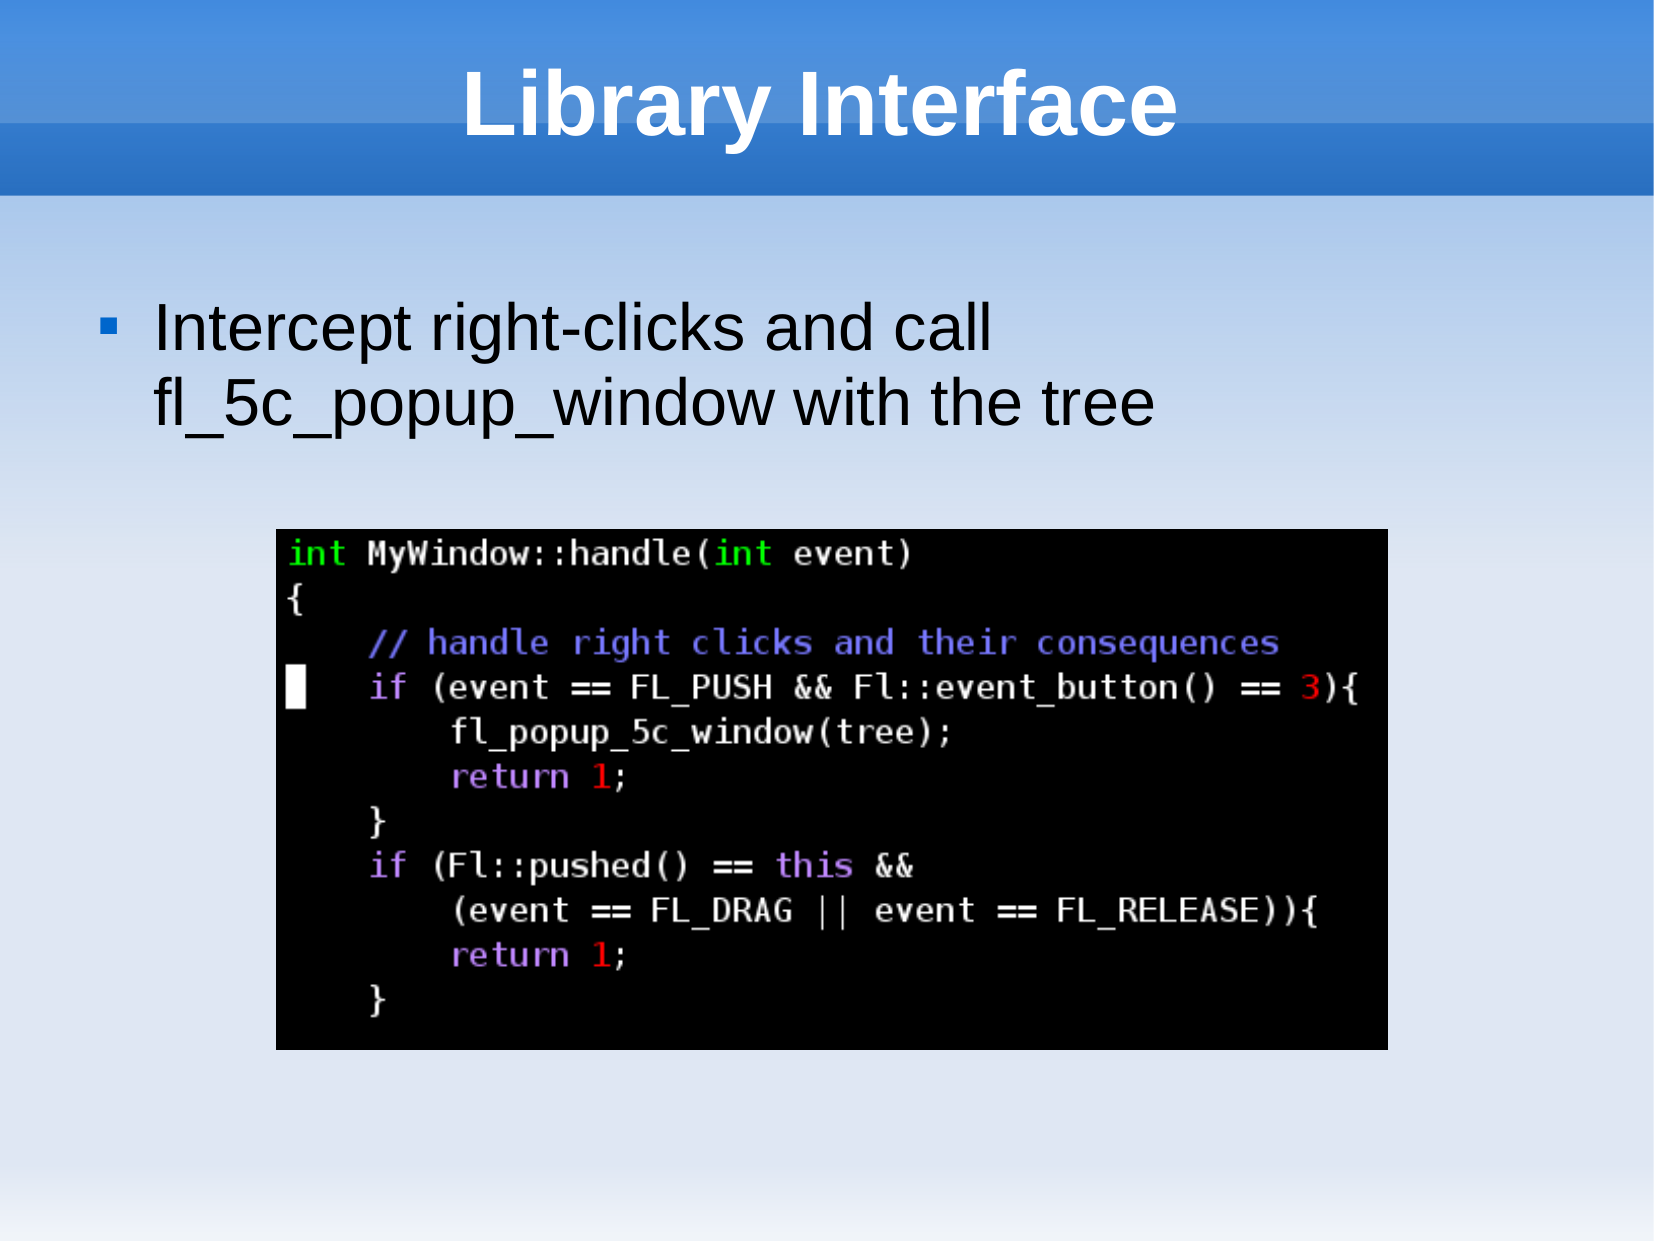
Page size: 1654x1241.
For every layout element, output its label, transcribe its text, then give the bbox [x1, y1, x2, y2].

picture [0, 0, 1654, 1241]
list Intercept right-clicks and call fl_5c_popup_window with the tree [82, 290, 1571, 1109]
title Library Interface [76, 0, 1565, 208]
